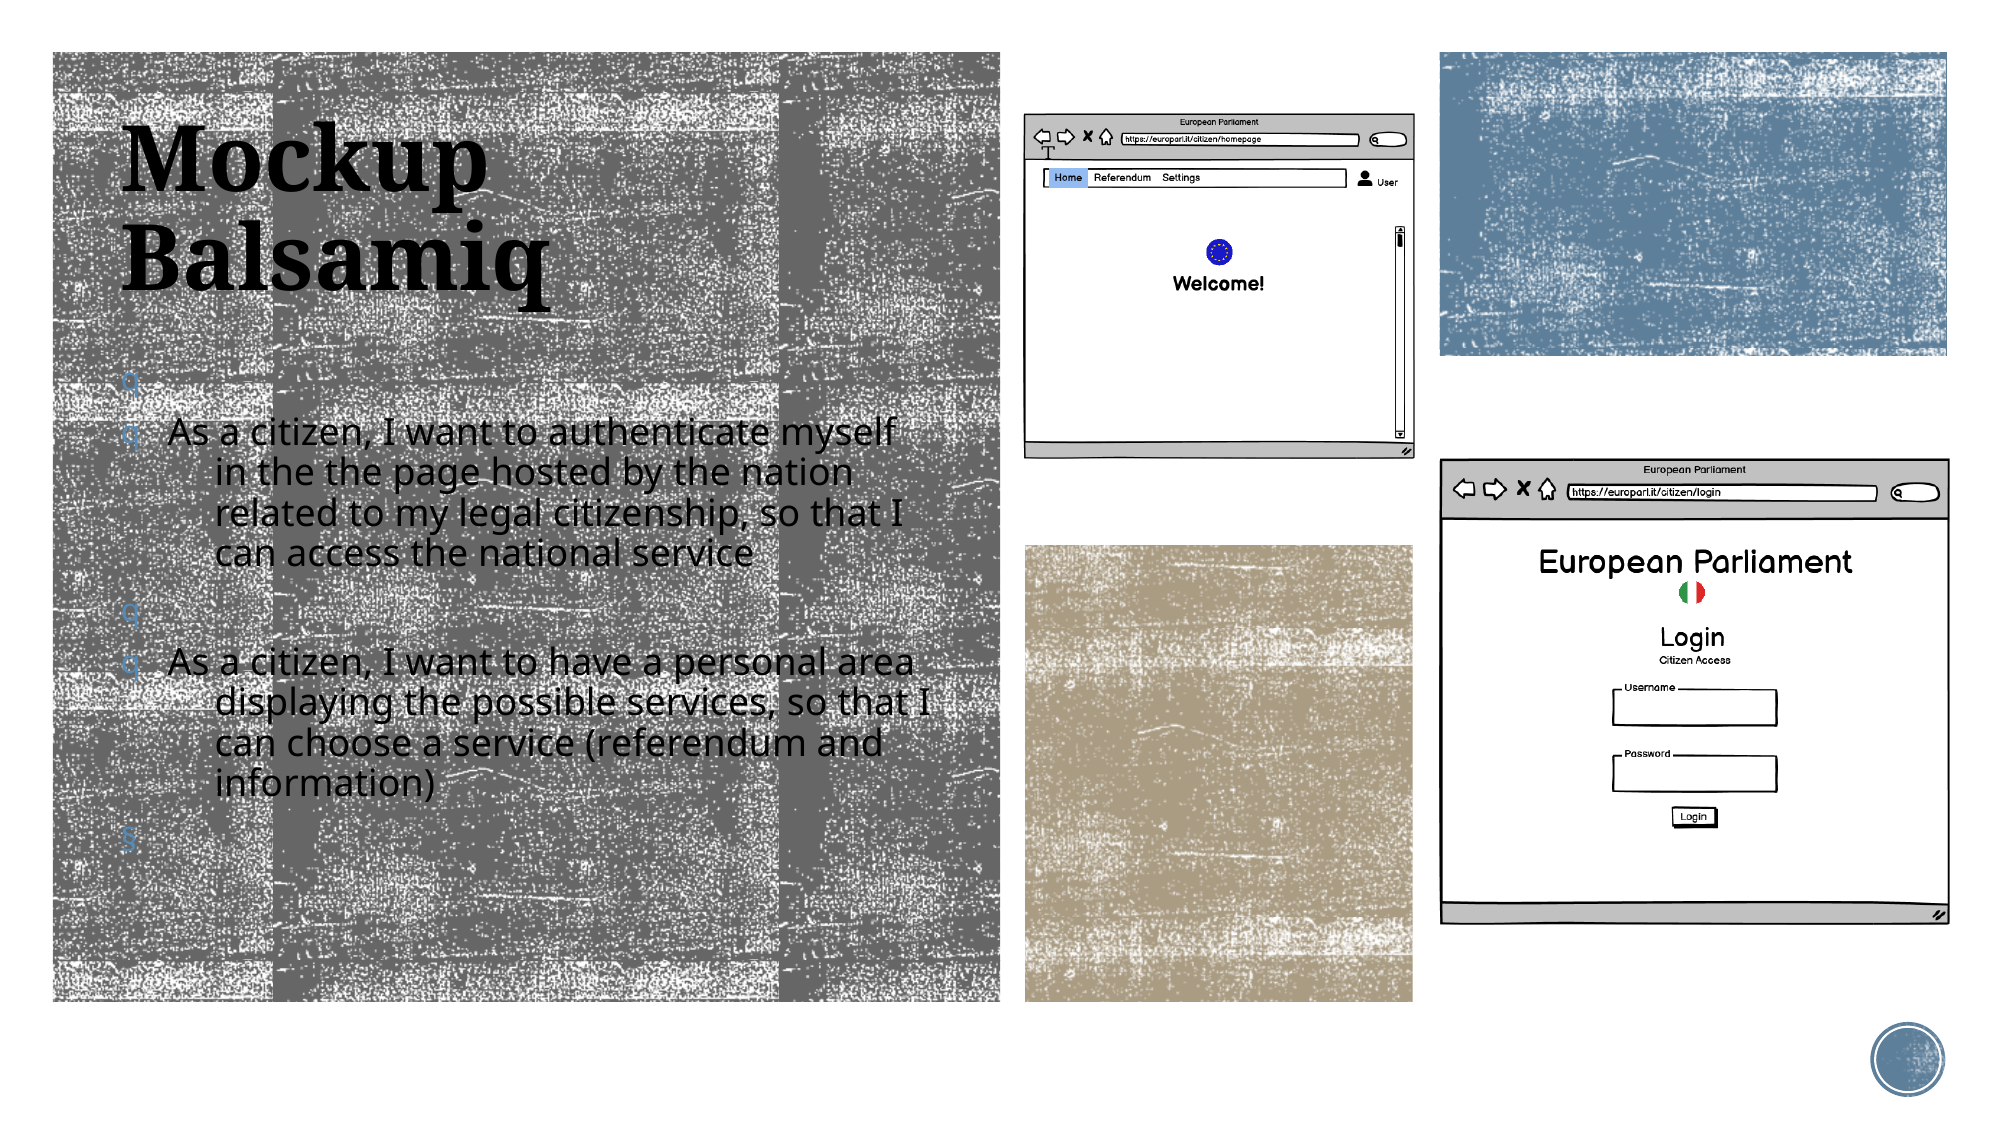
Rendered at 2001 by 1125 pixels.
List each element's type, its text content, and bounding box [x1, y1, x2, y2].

text_box [1440, 53, 1947, 355]
text_box [1870, 1021, 1946, 1097]
picture [1023, 113, 1415, 459]
text_box [1025, 545, 1413, 1001]
text_box [53, 53, 1000, 1001]
picture [1439, 458, 1950, 925]
title Mockup Balsamiq [105, 79, 954, 344]
text_box As a citizen, I want to authenticate myself in the the page hosted by the nation related to my legal citizenship, so that I can access the national service As a citizen, I want to have a personal area displaying the possible services, so that I can choose a service (referendum and information) [105, 348, 954, 965]
